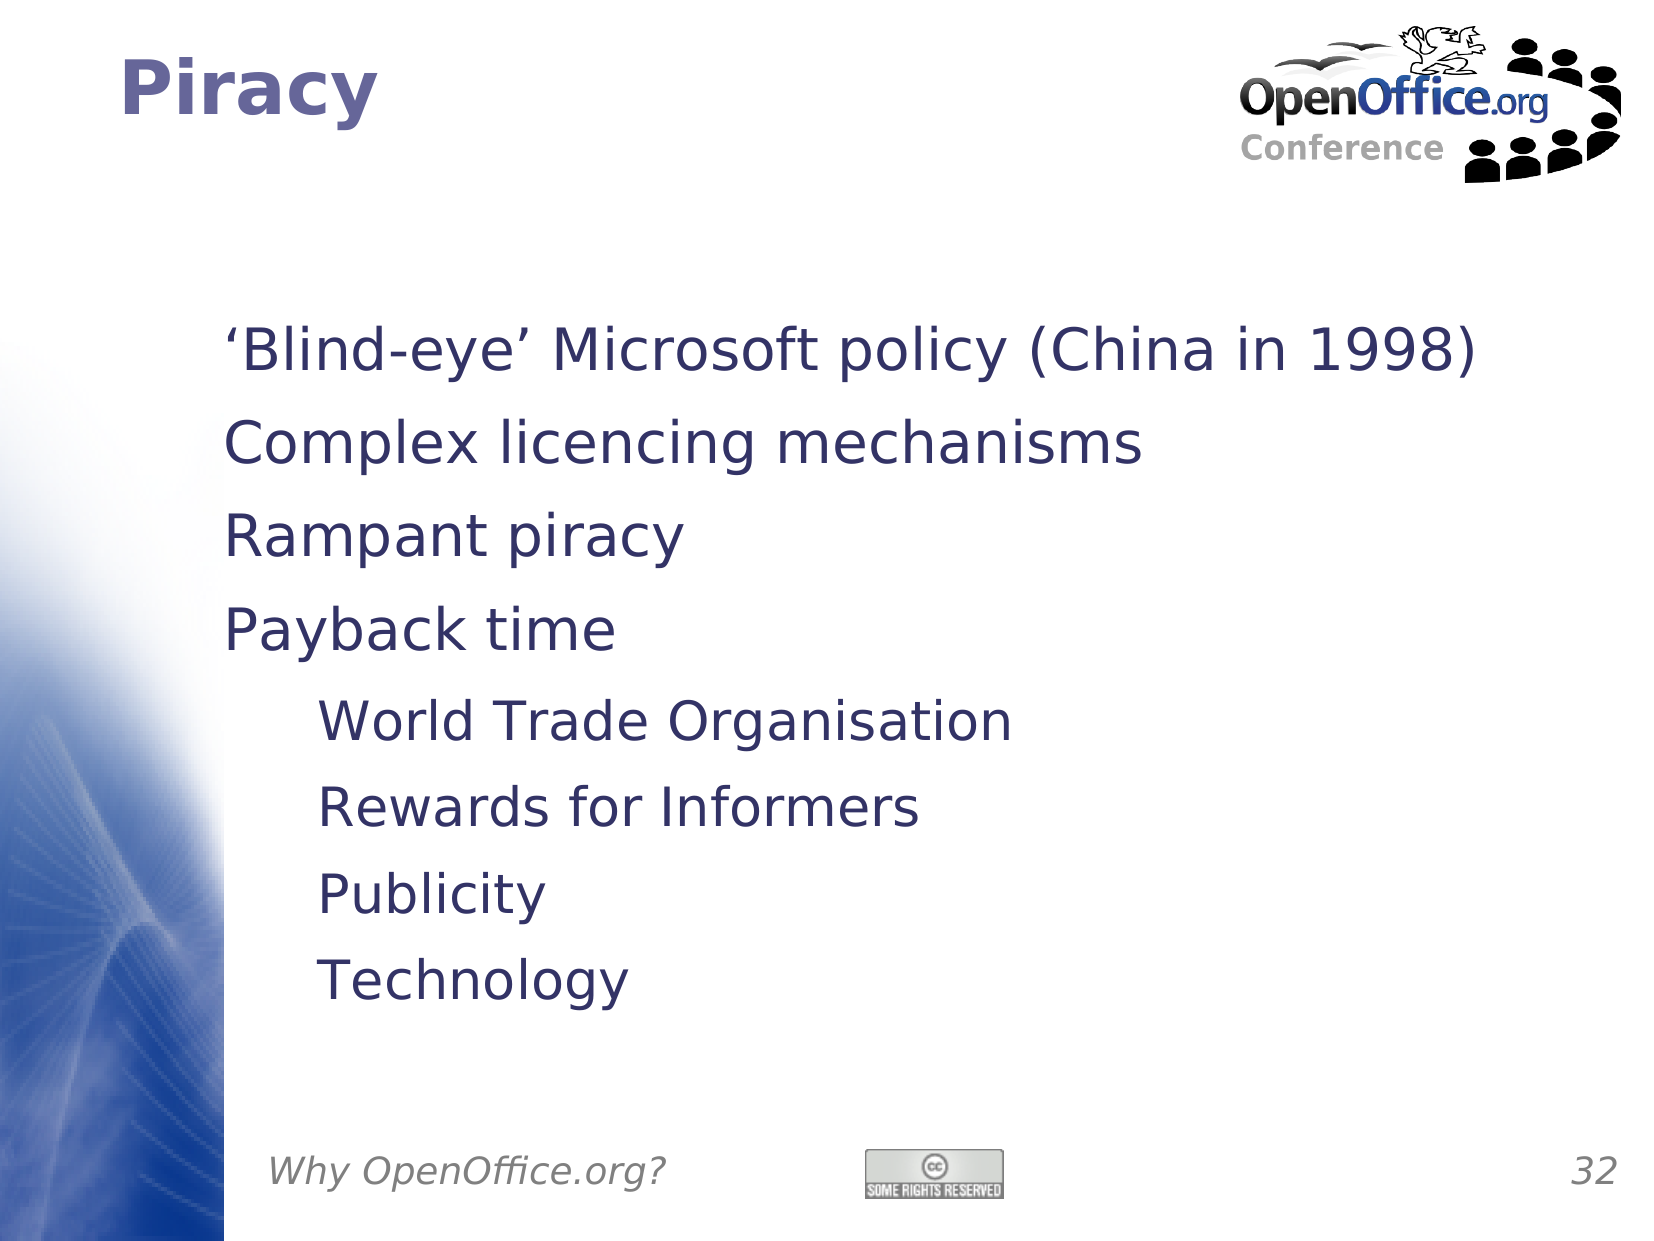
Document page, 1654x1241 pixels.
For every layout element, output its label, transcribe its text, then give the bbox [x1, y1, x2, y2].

picture [1240, 26, 1621, 183]
title Piracy [29, 29, 1216, 149]
picture [0, 0, 224, 1241]
list ‘Blind-eye’ Microsoft policy (China in 1998) Complex licencing mechanisms Rampant piracy Payback time World Trade Organisation Rewards for Informers Publicity Technology [223, 236, 1619, 1093]
